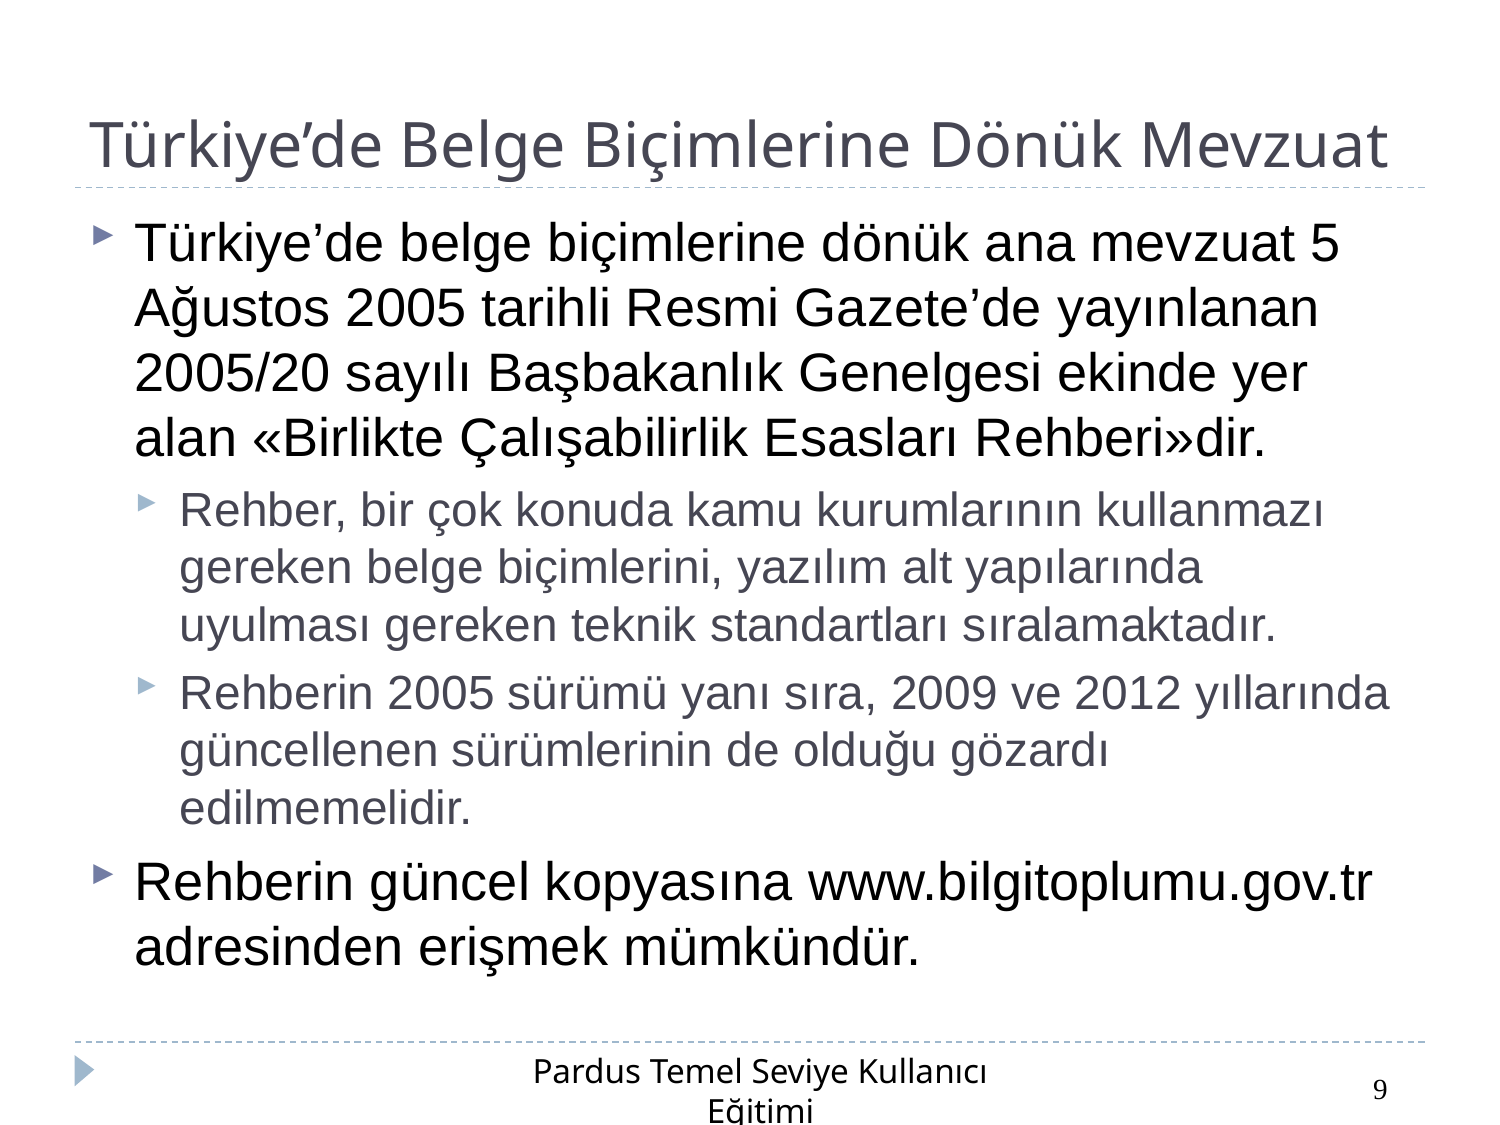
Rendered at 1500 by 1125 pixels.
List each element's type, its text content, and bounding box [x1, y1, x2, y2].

list Türkiye’de belge biçimlerine dönük ana mevzuat 5 Ağustos 2005 tarihli Resmi Gazete’de yayınlanan 2005/20 sayılı Başbakanlık Genelgesi ekinde yer alan «Birlikte Çalışabilirlik Esasları Rehberi»dir. Rehber, bir çok konuda kamu kurumlarının kullanmazı gereken belge biçimlerini, yazılım alt yapılarında uyulması gereken teknik standartları sıralamaktadır. Rehberin 2005 sürümü yanı sıra, 2009 ve 2012 yıllarında güncellenen sürümlerinin de olduğu gözardı edilmemelidir. Rehberin güncel kopyasına www.bilgitoplumu.gov.tr adresinden erişmek mümkündür. [75, 200, 1425, 1010]
title Türkiye’de Belge Biçimlerine Dönük Mevzuat [75, 24, 1425, 188]
